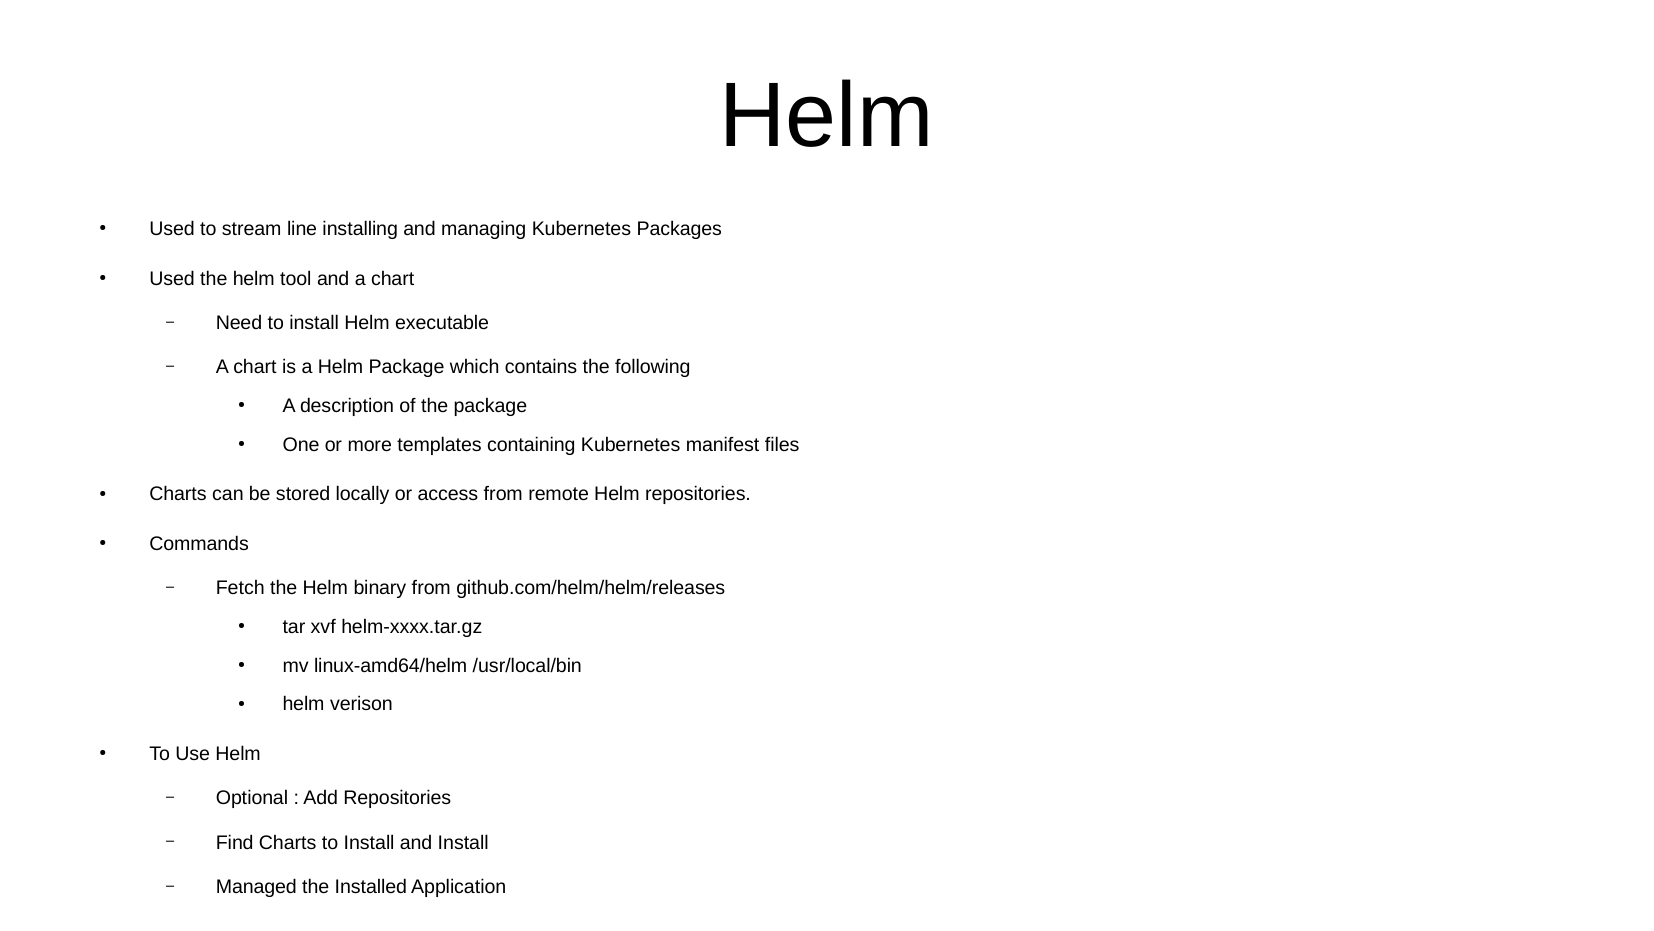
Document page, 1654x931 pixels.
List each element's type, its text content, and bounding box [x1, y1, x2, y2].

list Used to stream line installing and managing Kubernetes Packages Used the helm tool and a chart Need to install Helm executable A chart is a Helm Package which contains the following A description of the package One or more templates containing Kubernetes manifest files Charts can be stored locally or access from remote Helm repositories. Commands Fetch the Helm binary from github.com/helm/helm/releases tar xvf helm-xxxx.tar.gz mv linux-amd64/helm /usr/local/bin helm verison To Use Helm Optional : Add Repositories Find Charts to Install and Install Managed the Installed Application [82, 217, 1613, 901]
title Helm [82, 37, 1571, 193]
